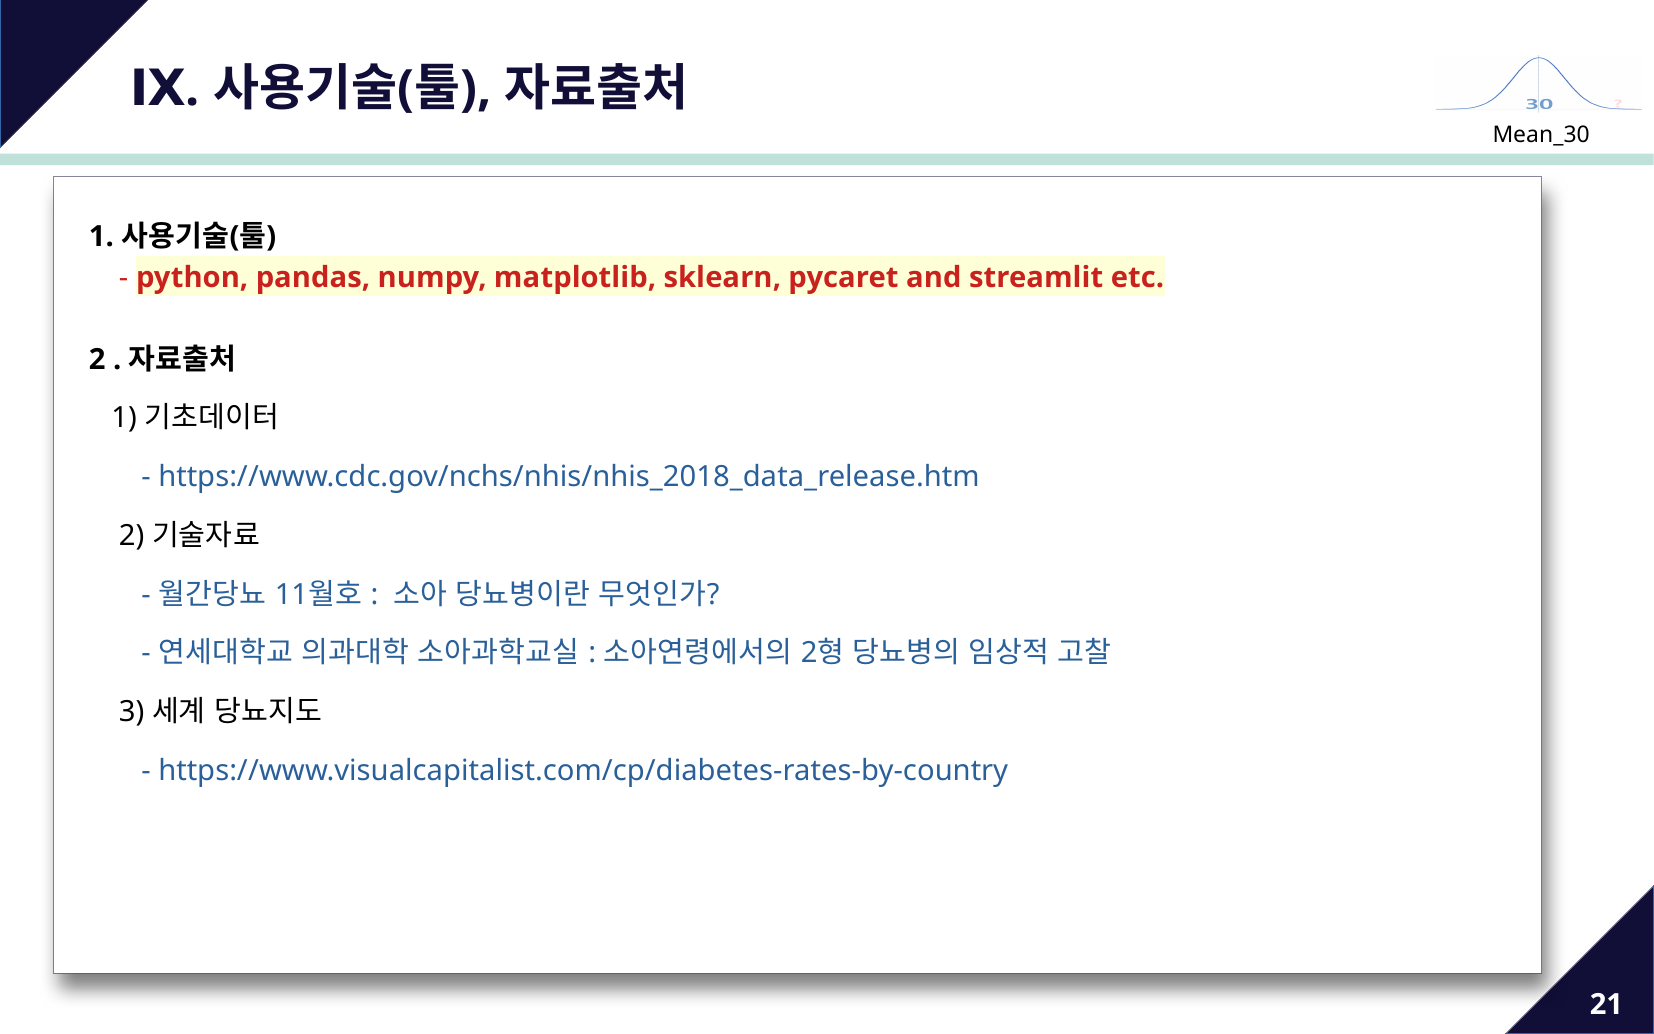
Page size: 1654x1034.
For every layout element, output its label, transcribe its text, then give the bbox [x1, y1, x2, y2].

title Ⅸ. 사용기술(툴), 자료출처 [129, 41, 1618, 148]
picture [1434, 55, 1642, 113]
list 1. 사용기술(툴) - python, pandas, numpy, matplotlib, sklearn, pycaret and streamlit etc. 2 . 자료출처 1) 기초데이터 - https://www.cdc.gov/nchs/nhis/nhis_2018_data_release.htm 2) 기술자료 - 월간당뇨 11월호 : 소아 당뇨병이란 무엇인가? - 연세대학교 의과대학 소아과학교실 : 소아연령에서의 2형 당뇨병의 임상적 고찰 3) 세계 당뇨지도 - https://www.visualcapitalist.com/cp/diabetes-rates-by-country [53, 176, 1542, 974]
text_box Mean_30 [1446, 118, 1636, 148]
text_box <숫자> [1556, 981, 1654, 1025]
